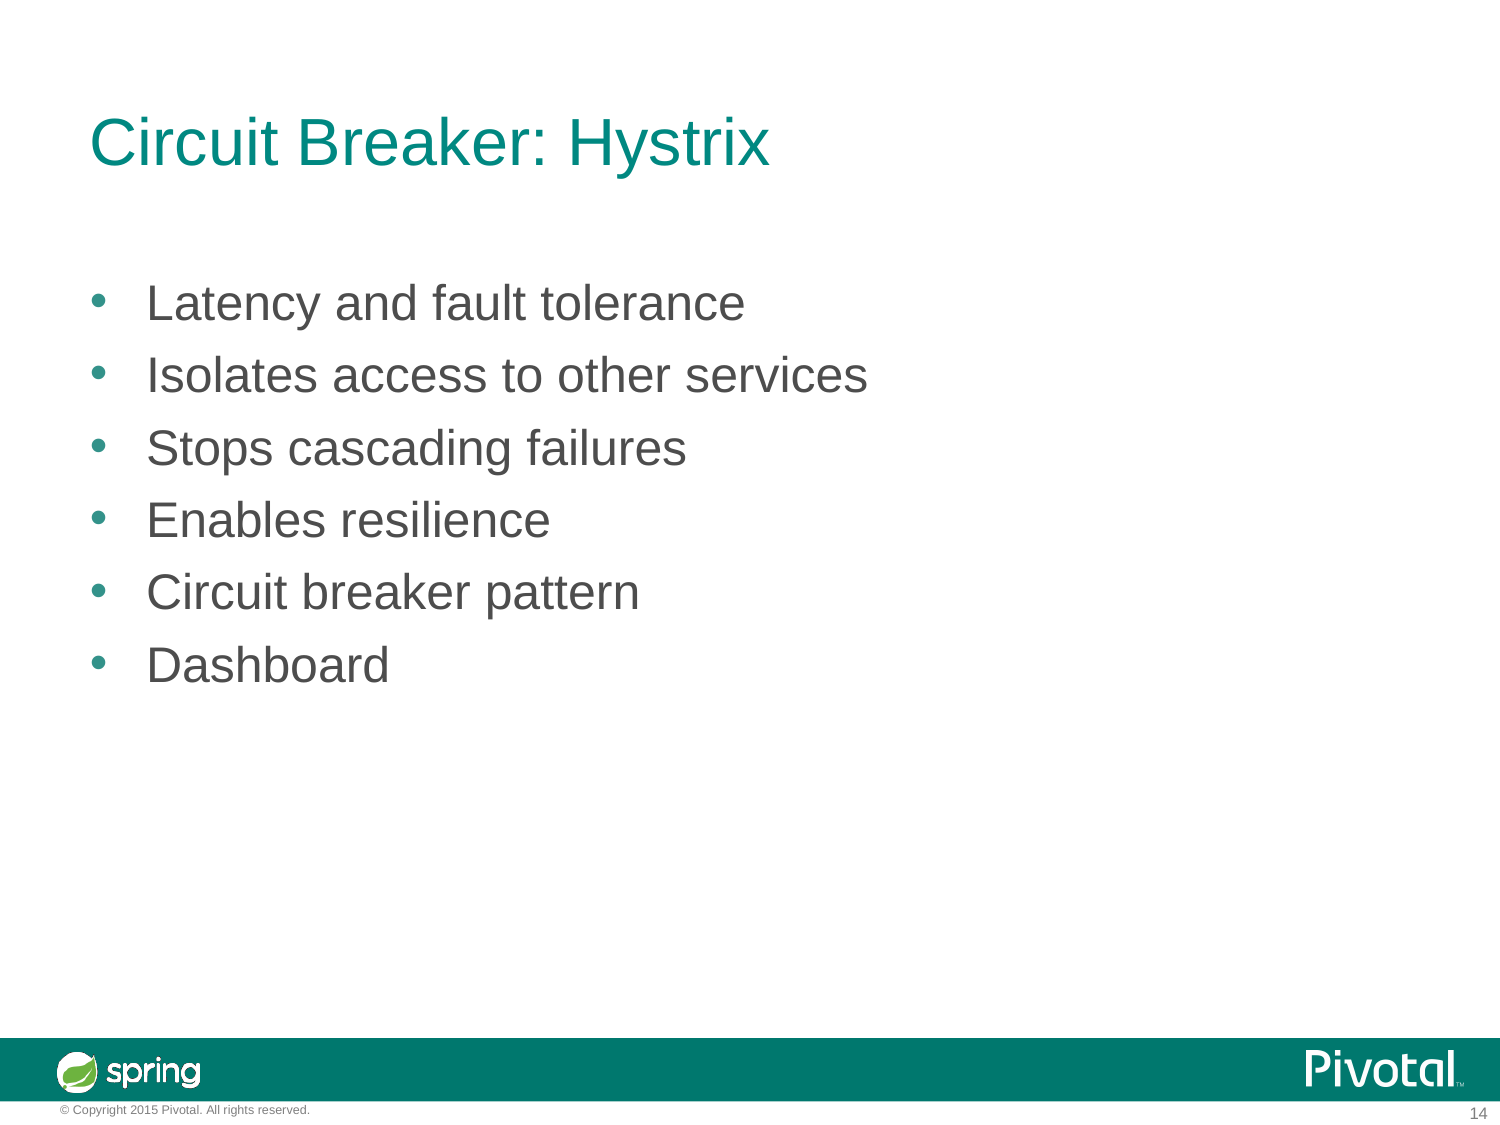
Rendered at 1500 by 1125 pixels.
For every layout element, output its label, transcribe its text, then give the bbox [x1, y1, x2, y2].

picture [32, 1041, 210, 1103]
title Circuit Breaker: Hystrix [75, 45, 1426, 233]
picture [1306, 1050, 1464, 1087]
list Latency and fault tolerance Isolates access to other services Stops cascading failures Enables resilience Circuit breaker pattern Dashboard [75, 262, 1426, 931]
